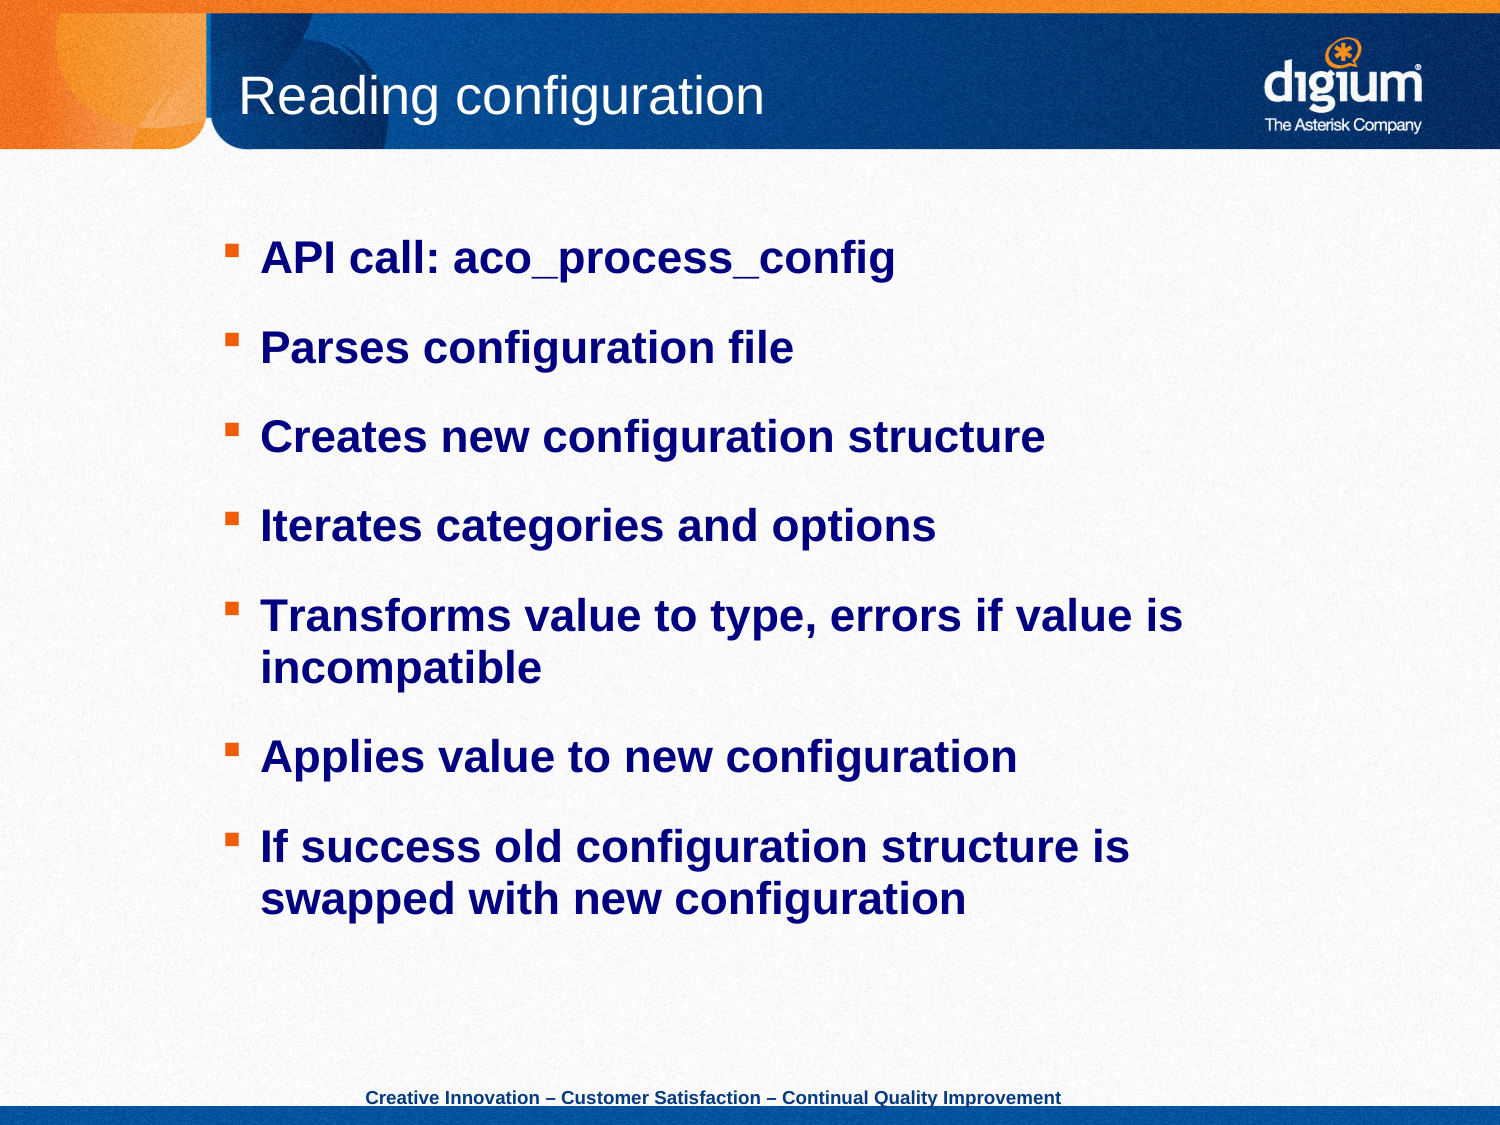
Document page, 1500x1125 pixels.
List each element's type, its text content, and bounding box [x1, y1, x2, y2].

title Reading configuration [238, 27, 1243, 127]
list API call: aco_process_config Parses configuration file Creates new configuration structure Iterates categories and options Transforms value to type, errors if value is incompatible Applies value to new configuration If success old configuration structure is swapped with new configuration [206, 224, 1301, 1013]
picture [0, 0, 1500, 1125]
